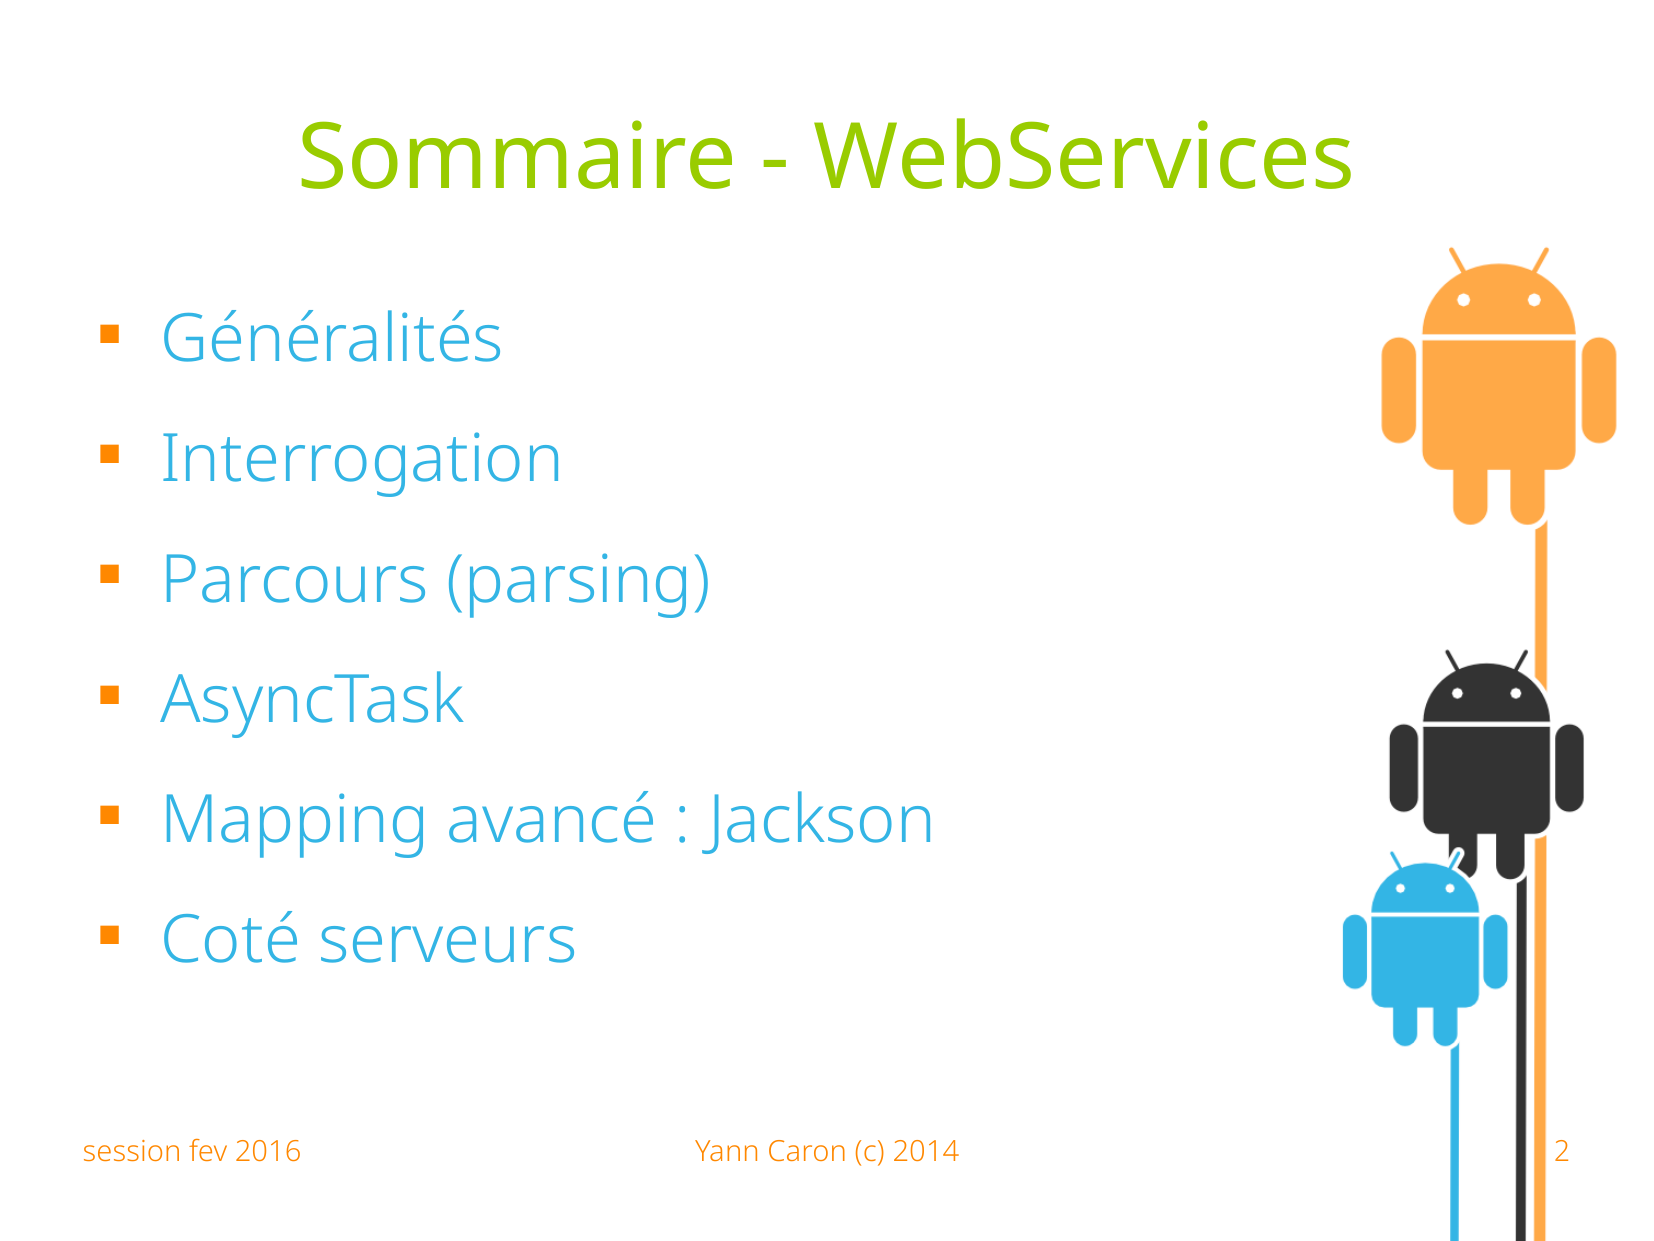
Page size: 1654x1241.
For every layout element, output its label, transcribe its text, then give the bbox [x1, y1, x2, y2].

list Généralités Interrogation Parcours (parsing) AsyncTask Mapping avancé : Jackson Coté serveurs [82, 290, 1571, 1010]
picture [19, 14, 1634, 1241]
title Sommaire - WebServices [82, 49, 1571, 257]
